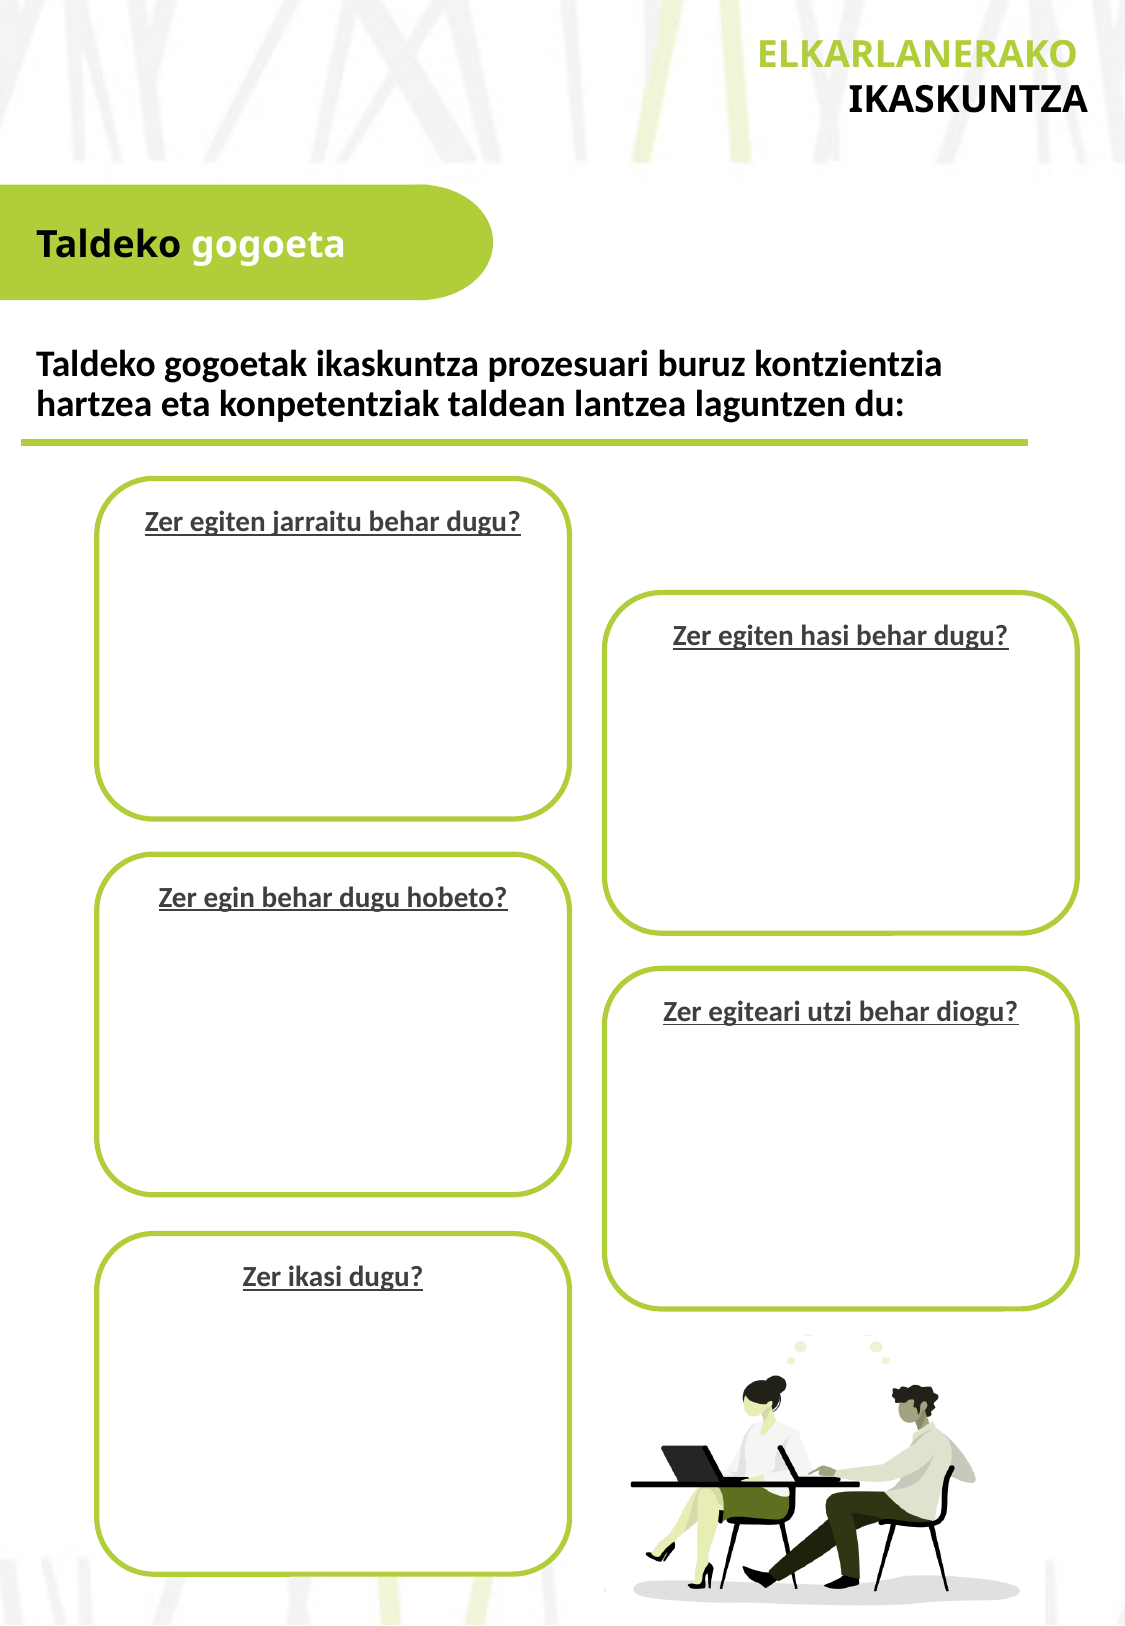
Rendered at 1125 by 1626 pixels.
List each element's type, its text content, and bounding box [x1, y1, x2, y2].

text_box Zer egin behar dugu hobeto? [96, 854, 570, 1195]
text_box [0, 184, 483, 301]
text_box Zer egiten jarraitu behar dugu? [96, 478, 570, 820]
text_box Taldeko gogoeta [21, 212, 514, 273]
text_box Zer egiten hasi behar dugu? [604, 592, 1078, 934]
text_box Taldeko gogoetak ikaskuntza prozesuari buruz kontzientzia hartzea eta konpetentziak taldean lantzea laguntzen du: [21, 336, 1045, 443]
text_box ELKARLANERAKO IKASKUNTZA [688, 22, 1104, 128]
text_box Zer ikasi dugu? [96, 1233, 570, 1575]
picture [0, 0, 1125, 1625]
text_box Zer egiteari utzi behar diogu? [604, 968, 1078, 1309]
